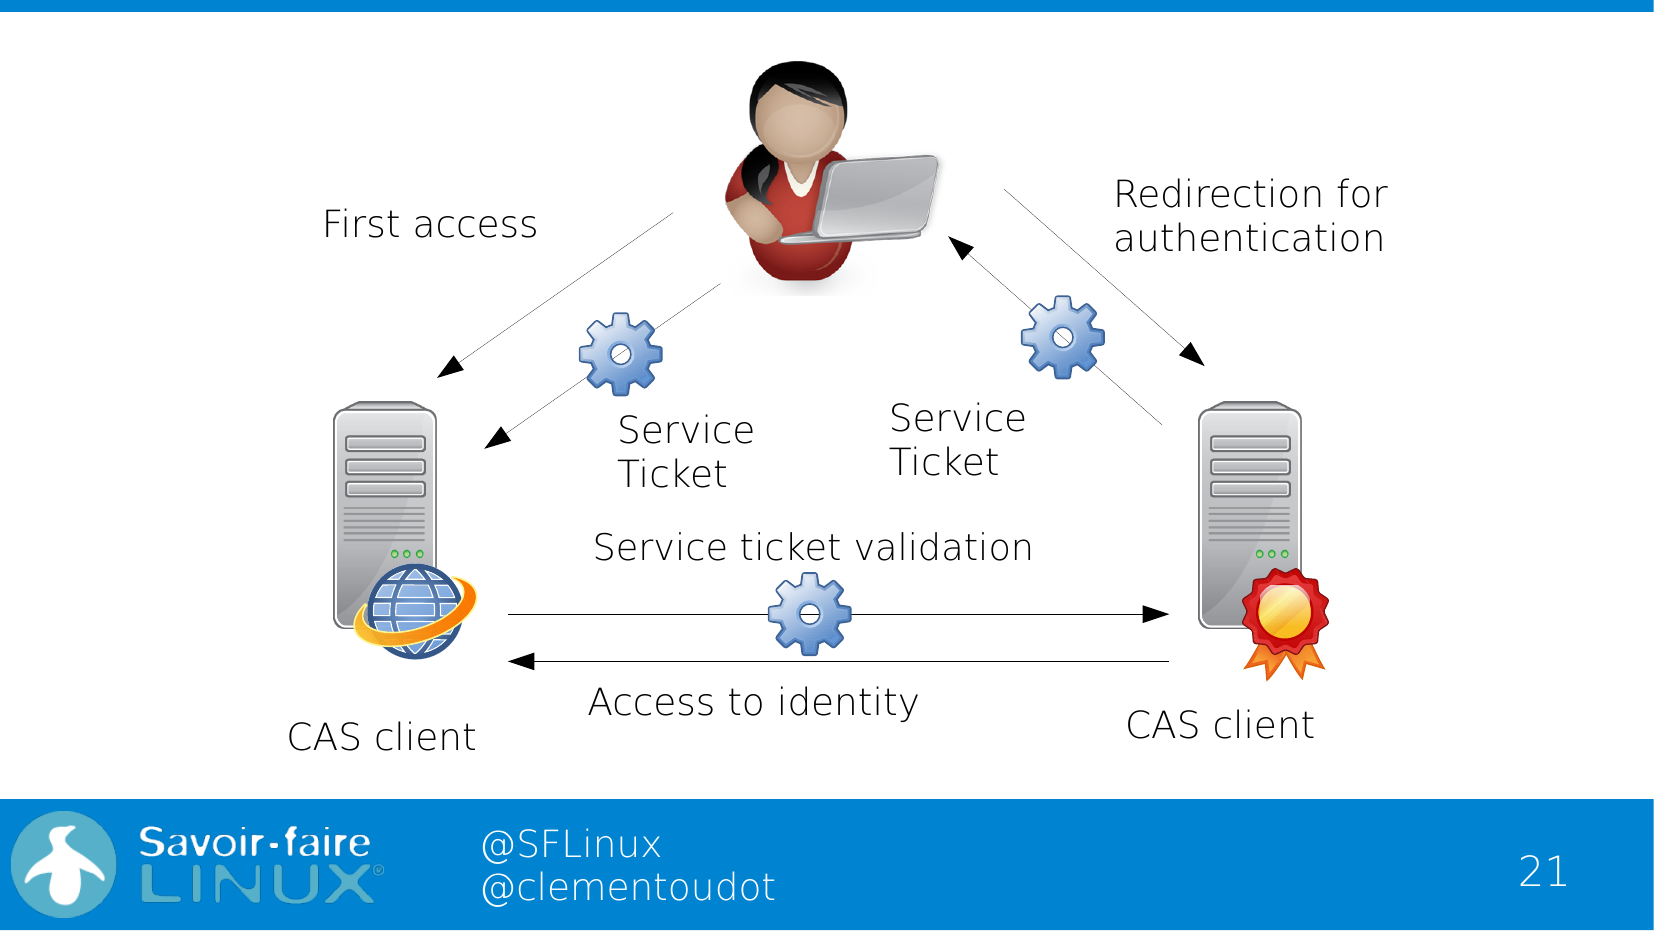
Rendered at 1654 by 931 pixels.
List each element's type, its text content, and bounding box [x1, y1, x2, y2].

picture [755, 560, 864, 661]
picture [566, 300, 675, 408]
text_box Service Ticket [602, 401, 792, 518]
picture [1009, 283, 1117, 389]
text_box CAS client [1110, 696, 1382, 756]
picture [755, 662, 864, 668]
picture [705, 47, 949, 296]
picture [333, 401, 482, 674]
text_box Service Ticket [874, 389, 1146, 497]
text_box Redirection for authentication [1098, 165, 1453, 272]
picture [1198, 401, 1347, 686]
text_box Service ticket validation [578, 518, 1052, 579]
text_box Access to identity [572, 673, 1087, 733]
picture [11, 811, 384, 918]
text_box CAS client [271, 708, 498, 768]
text_box First access [307, 194, 601, 254]
